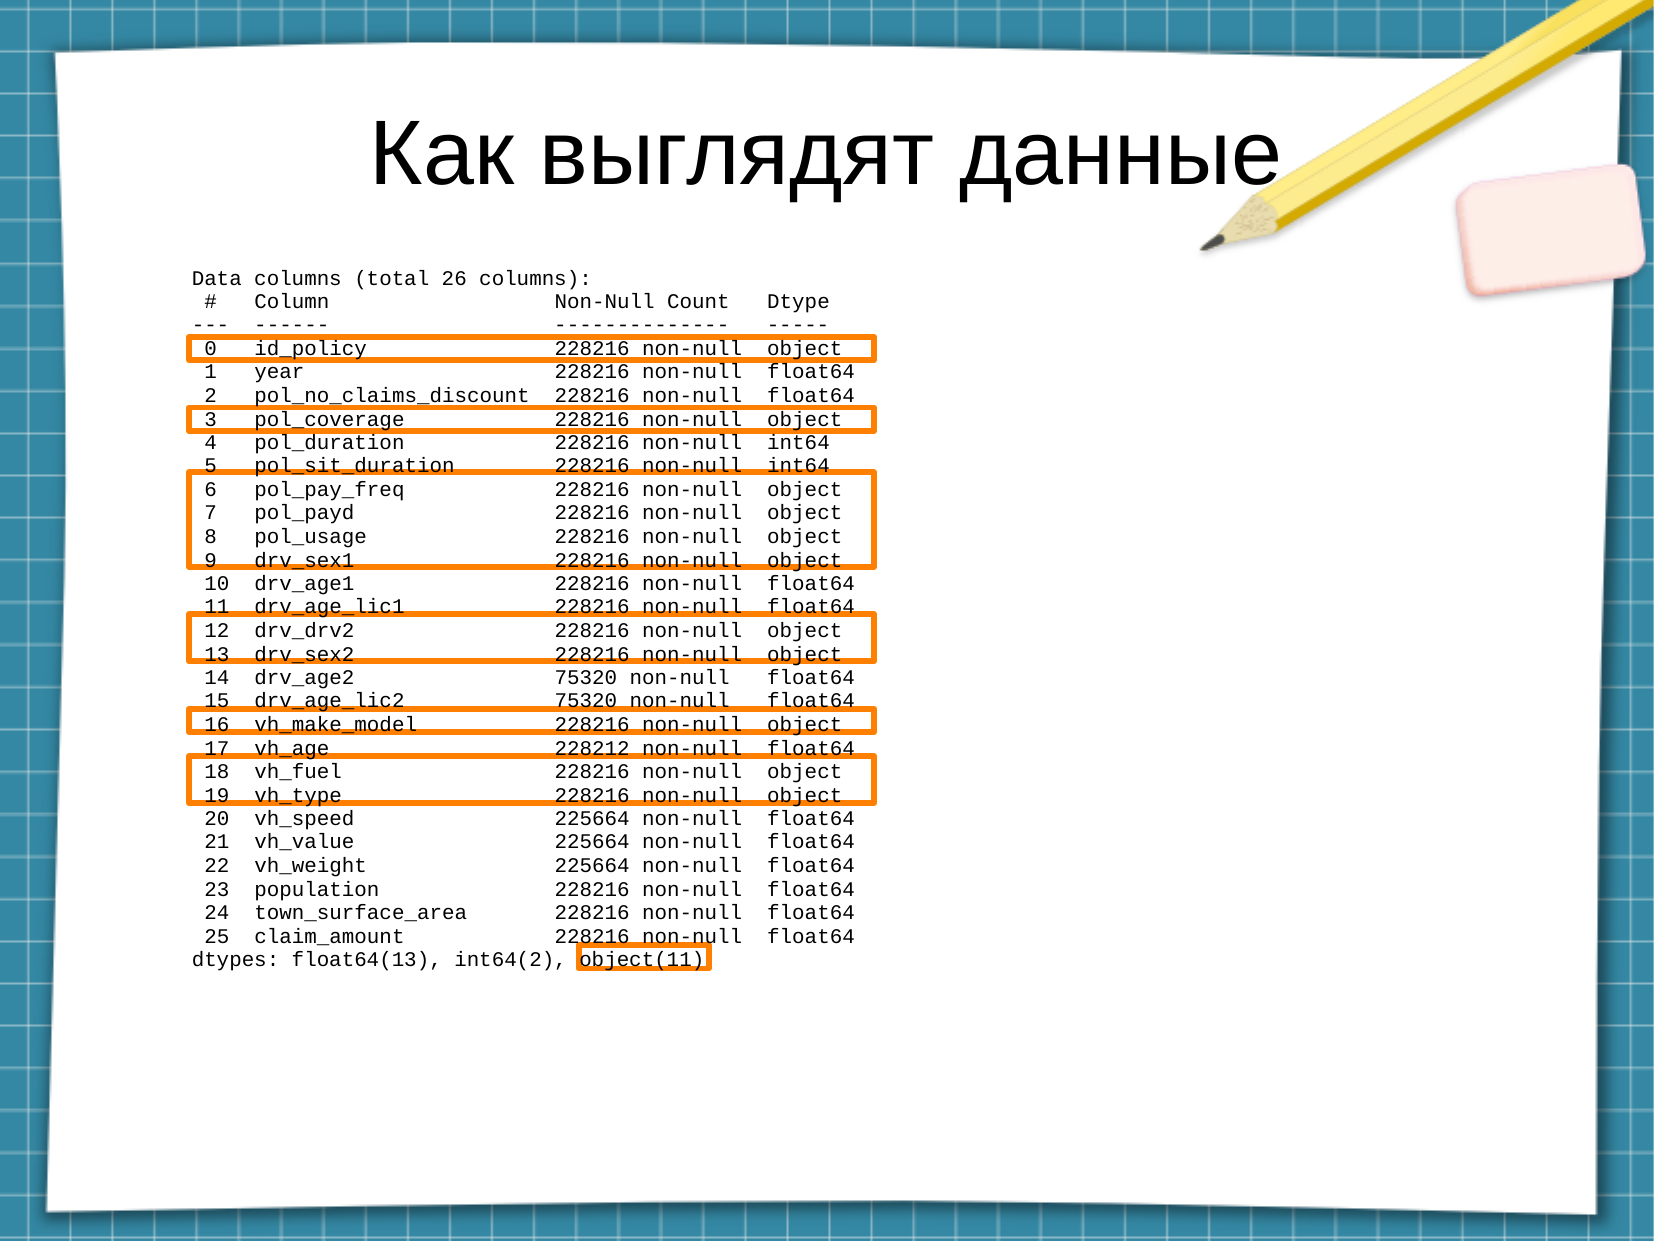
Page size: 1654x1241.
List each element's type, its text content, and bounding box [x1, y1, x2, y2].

text_box [870, 755, 875, 804]
text_box Data columns (total 26 columns): # Column Non-Null Count Dtype --- ------ -------------- ----- 0 id_policy 228216 non-null object 1 year 228216 non-null float64 2 pol_no_claims_discount 228216 non-null float64 3 pol_coverage 228216 non-null object 4 pol_duration 228216 non-null int64 5 pol_sit_duration 228216 non-null int64 6 pol_pay_freq 228216 non-null object 7 pol_payd 228216 non-null object 8 pol_usage 228216 non-null object 9 drv_sex1 228216 non-null object 10 drv_age1 228216 non-null float64 11 drv_age_lic1 228216 non-null float64 12 drv_drv2 228216 non-null object 13 drv_sex2 228216 non-null object 14 drv_age2 75320 non-null float64 15 drv_age_lic2 75320 non-null float64 16 vh_make_model 228216 non-null object 17 vh_age 228212 non-null float64 18 vh_fuel 228216 non-null object 19 vh_type 228216 non-null object 20 vh_speed 225664 non-null float64 21 vh_value 225664 non-null float64 22 vh_weight 225664 non-null float64 23 population 228216 non-null float64 24 town_surface_area 228216 non-null float64 25 claim_amount 228216 non-null float64 dtypes: float64(13), int64(2), object(11) [177, 260, 870, 981]
text_box [870, 472, 875, 567]
title Как выглядят данные [82, 49, 1571, 257]
text_box [870, 407, 875, 432]
text_box [870, 614, 875, 662]
text_box [870, 336, 875, 361]
text_box [870, 708, 875, 733]
picture [0, 0, 1654, 1241]
